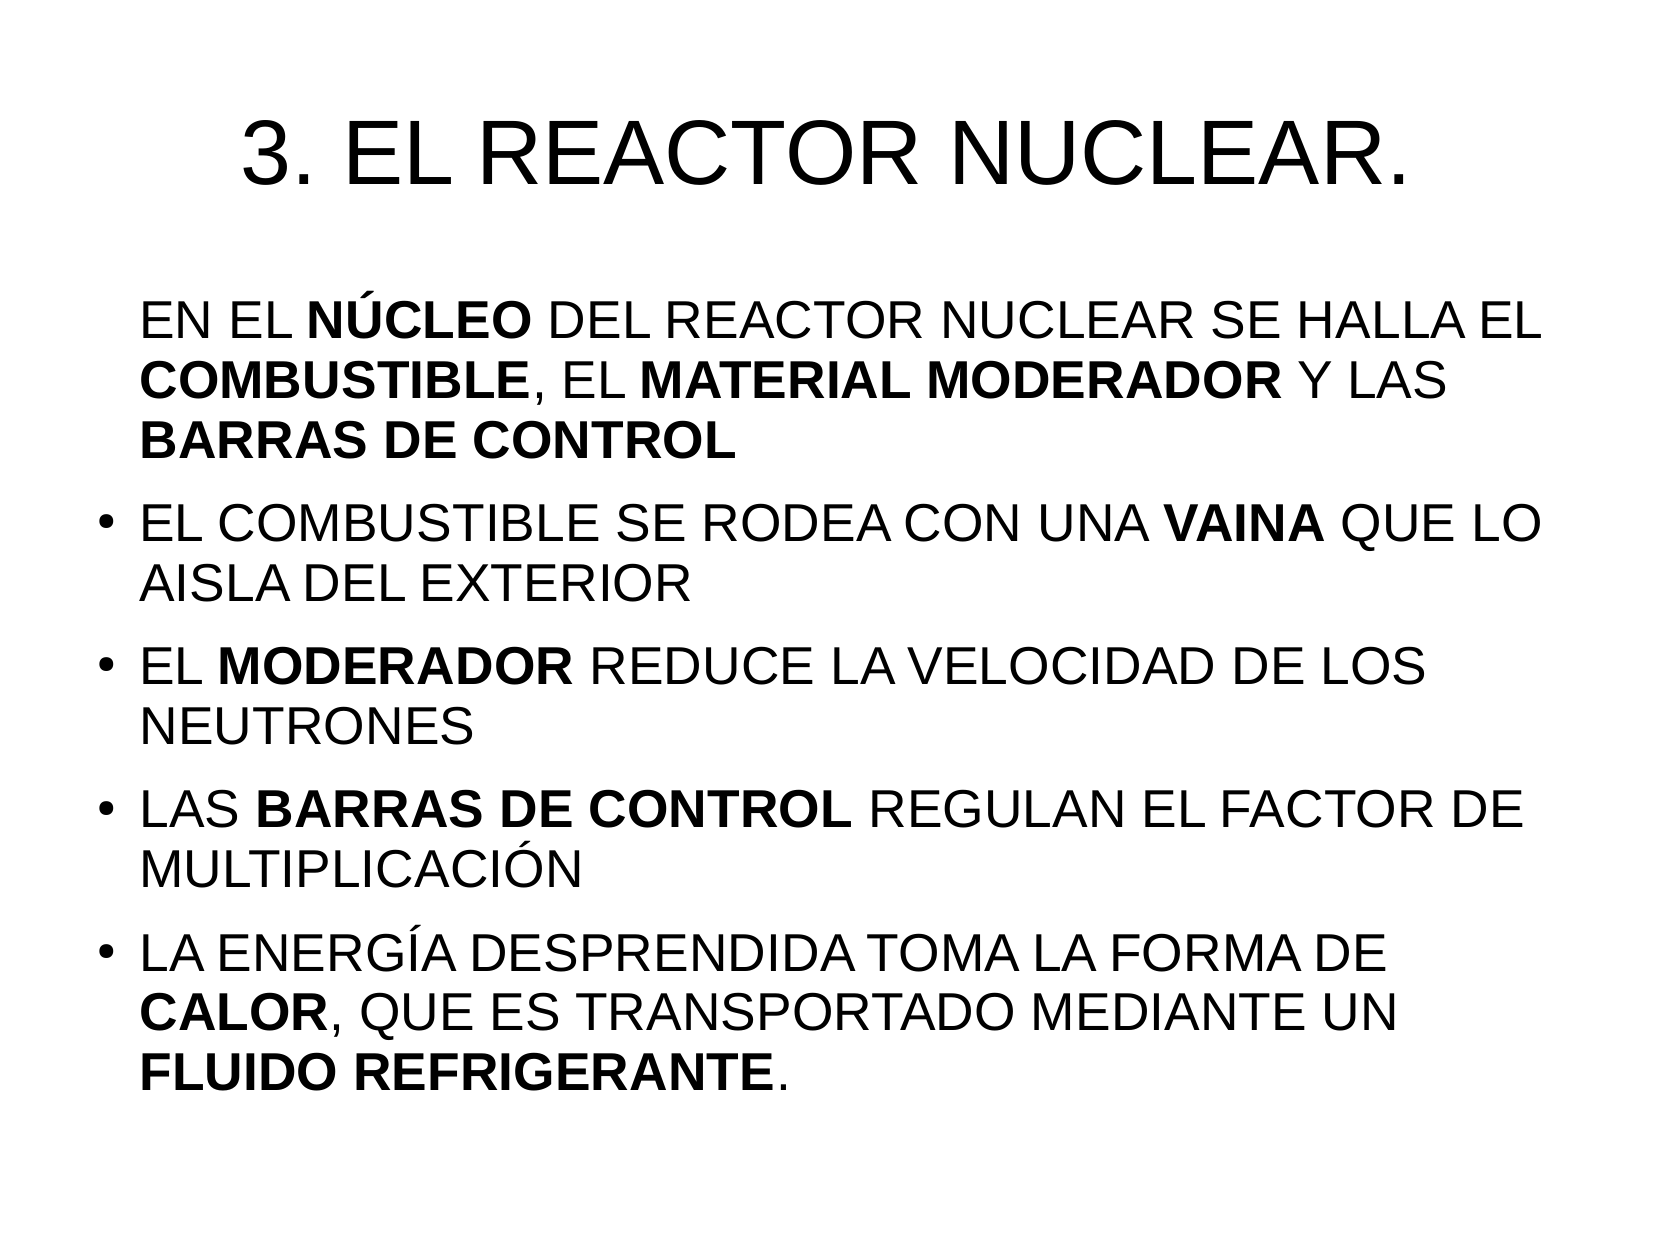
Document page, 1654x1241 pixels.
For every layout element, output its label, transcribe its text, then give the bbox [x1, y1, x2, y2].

title 3. EL REACTOR NUCLEAR. [82, 56, 1571, 250]
list EN EL NÚCLEO DEL REACTOR NUCLEAR SE HALLA EL COMBUSTIBLE, EL MATERIAL MODERADOR Y LAS BARRAS DE CONTROL EL COMBUSTIBLE SE RODEA CON UNA VAINA QUE LO AISLA DEL EXTERIOR EL MODERADOR REDUCE LA VELOCIDAD DE LOS NEUTRONES LAS BARRAS DE CONTROL REGULAN EL FACTOR DE MULTIPLICACIÓN LA ENERGÍA DESPRENDIDA TOMA LA FORMA DE CALOR, QUE ES TRANSPORTADO MEDIANTE UN FLUIDO REFRIGERANTE. [82, 290, 1571, 1109]
